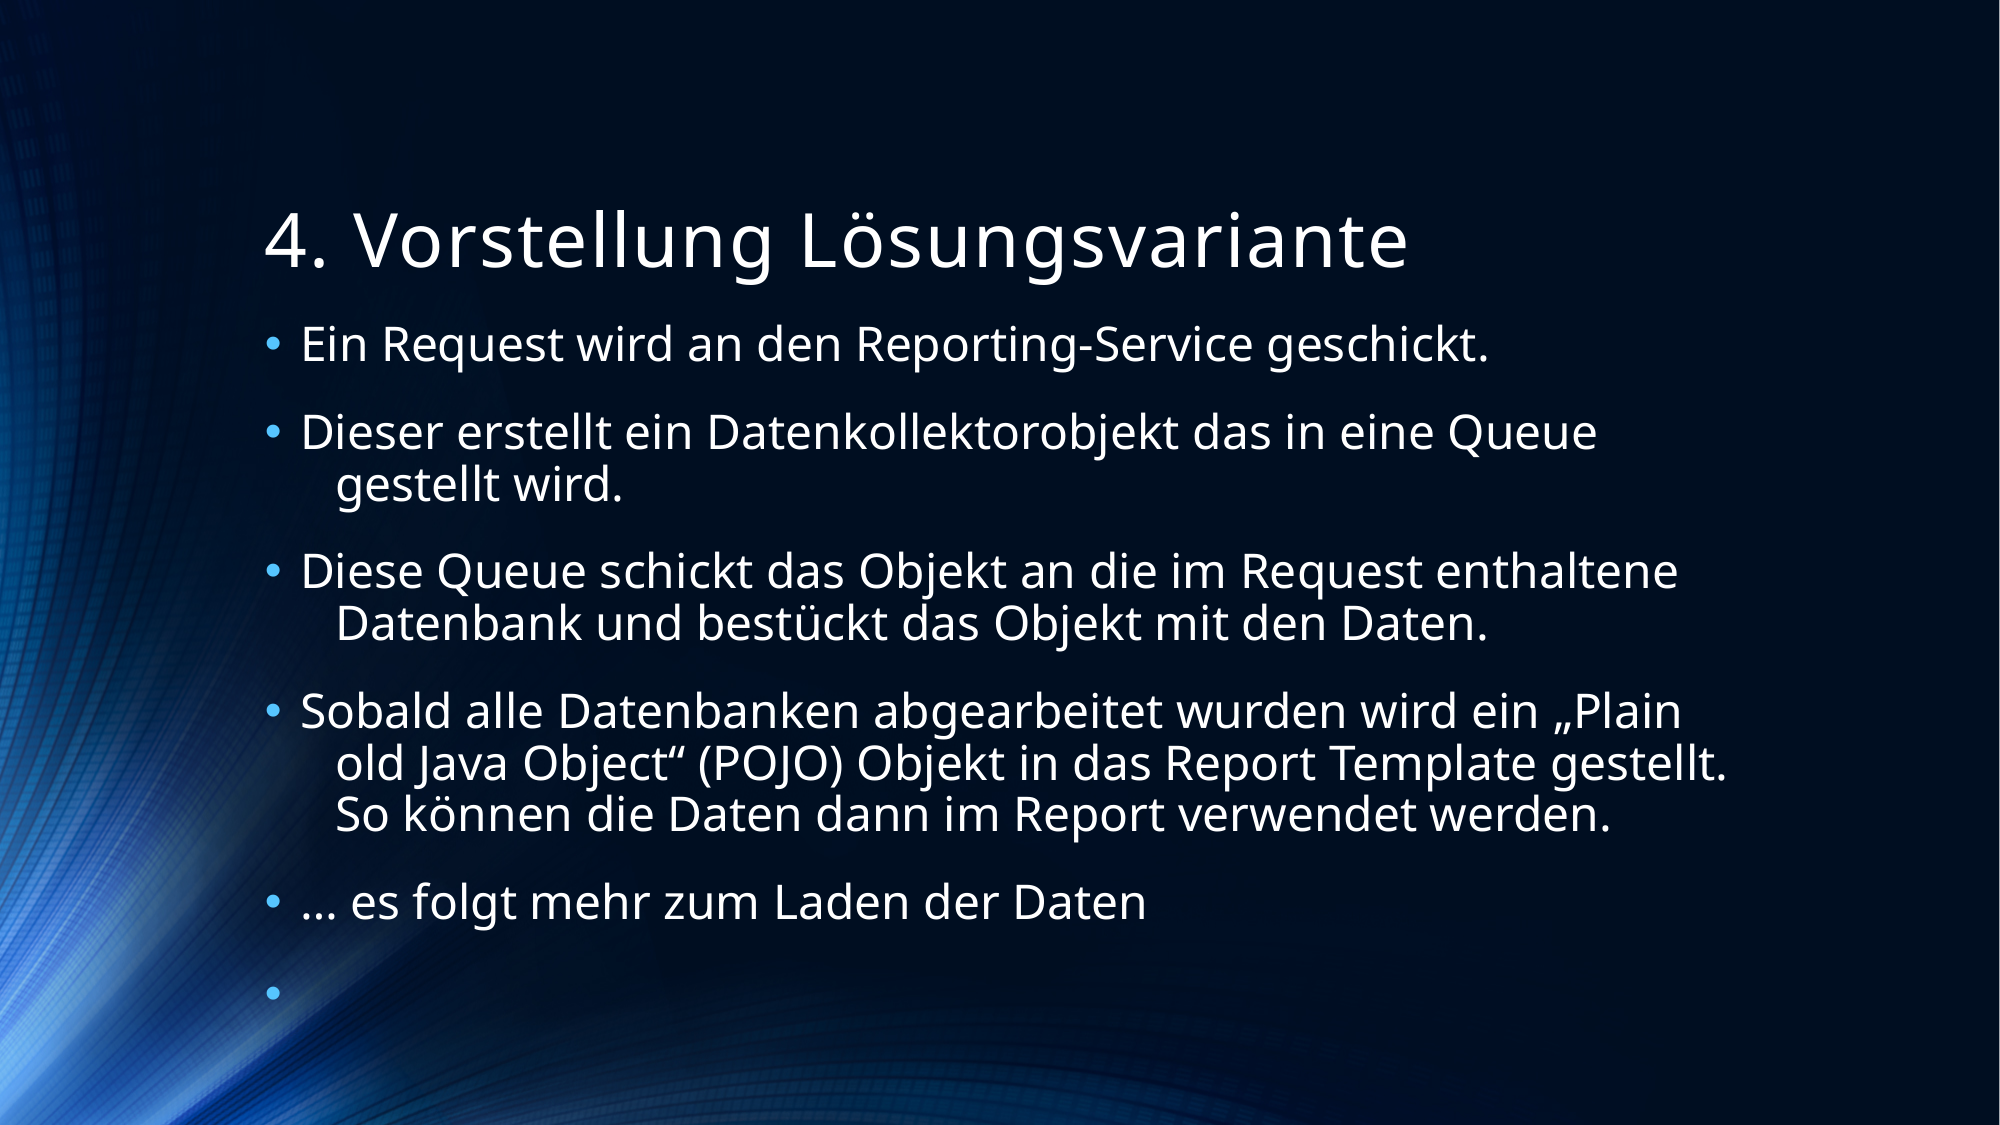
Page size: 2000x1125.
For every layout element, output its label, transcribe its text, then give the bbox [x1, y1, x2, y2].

list Ein Request wird an den Reporting-Service geschickt. Dieser erstellt ein Datenkollektorobjekt das in eine Queue gestellt wird. Diese Queue schickt das Objekt an die im Request enthaltene Datenbank und bestückt das Objekt mit den Daten. Sobald alle Datenbanken abgearbeitet wurden wird ein „Plain old Java Object“ (POJO) Objekt in das Report Template gestellt. So können die Daten dann im Report verwendet werden. … es folgt mehr zum Laden der Daten [249, 312, 1749, 988]
title 4. Vorstellung Lösungsvariante [249, 62, 1750, 288]
